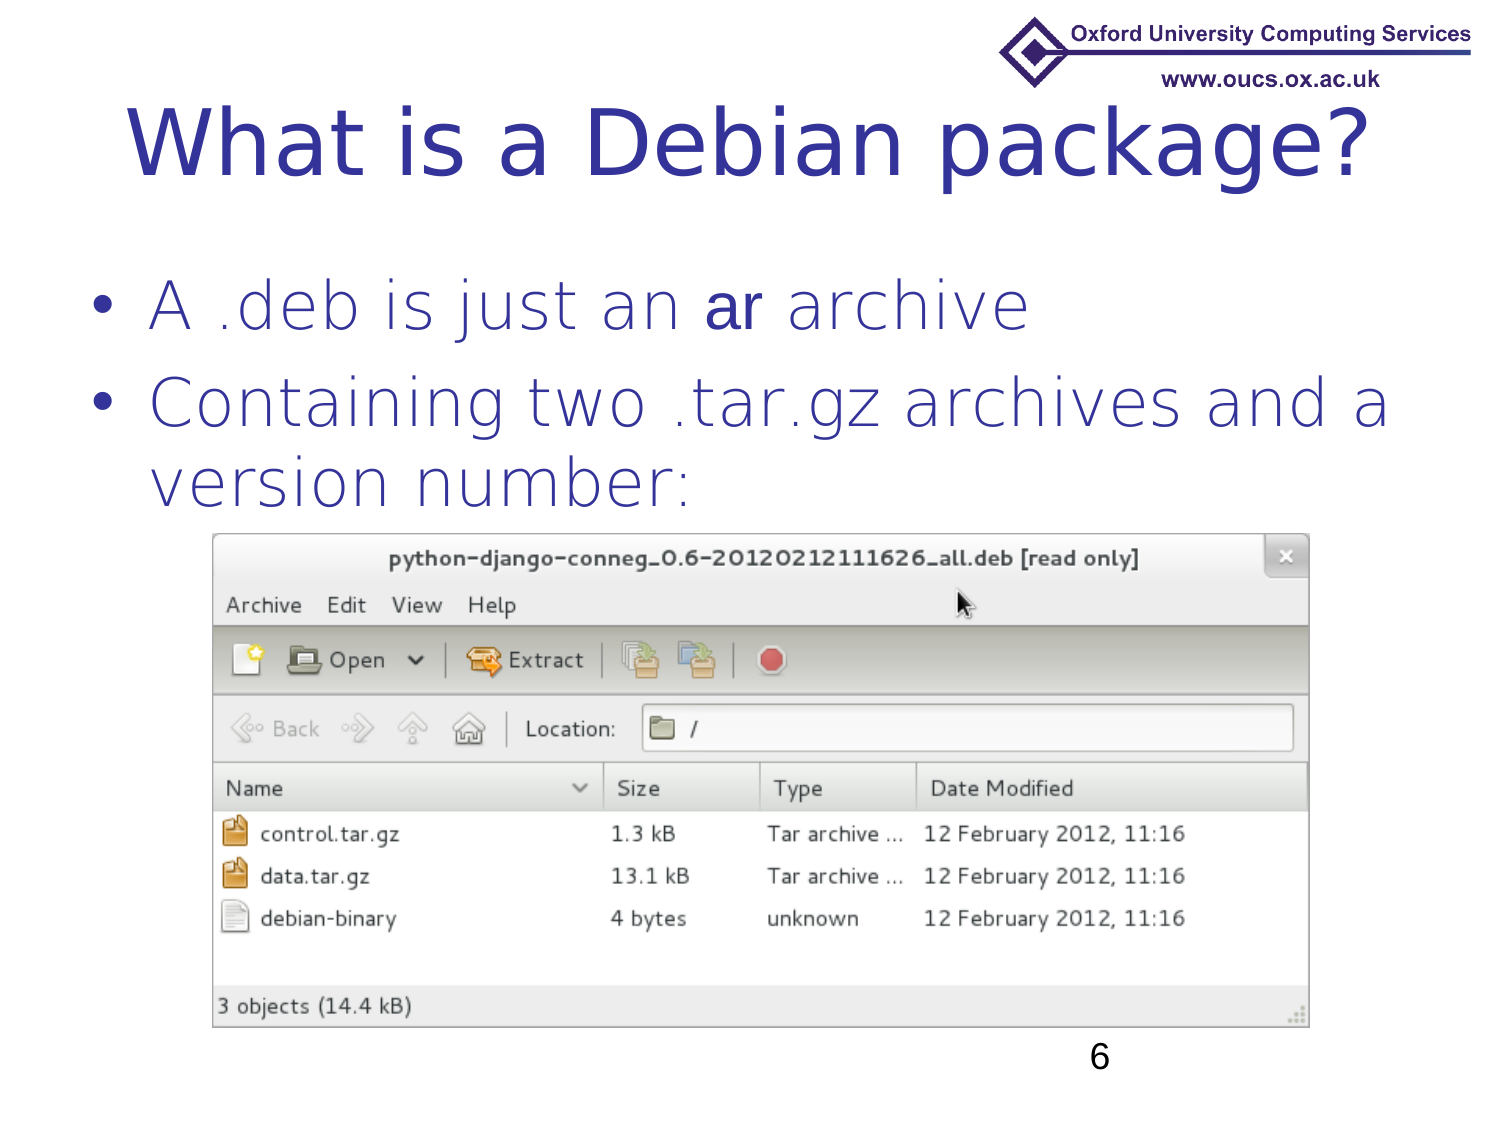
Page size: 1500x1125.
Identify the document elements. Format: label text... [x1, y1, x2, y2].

picture [212, 533, 1310, 1028]
picture [998, 16, 1471, 102]
title What is a Debian package? [75, 45, 1426, 233]
list A .deb is just an ar archive Containing two .tar.gz archives and a version number: [76, 255, 1427, 1124]
